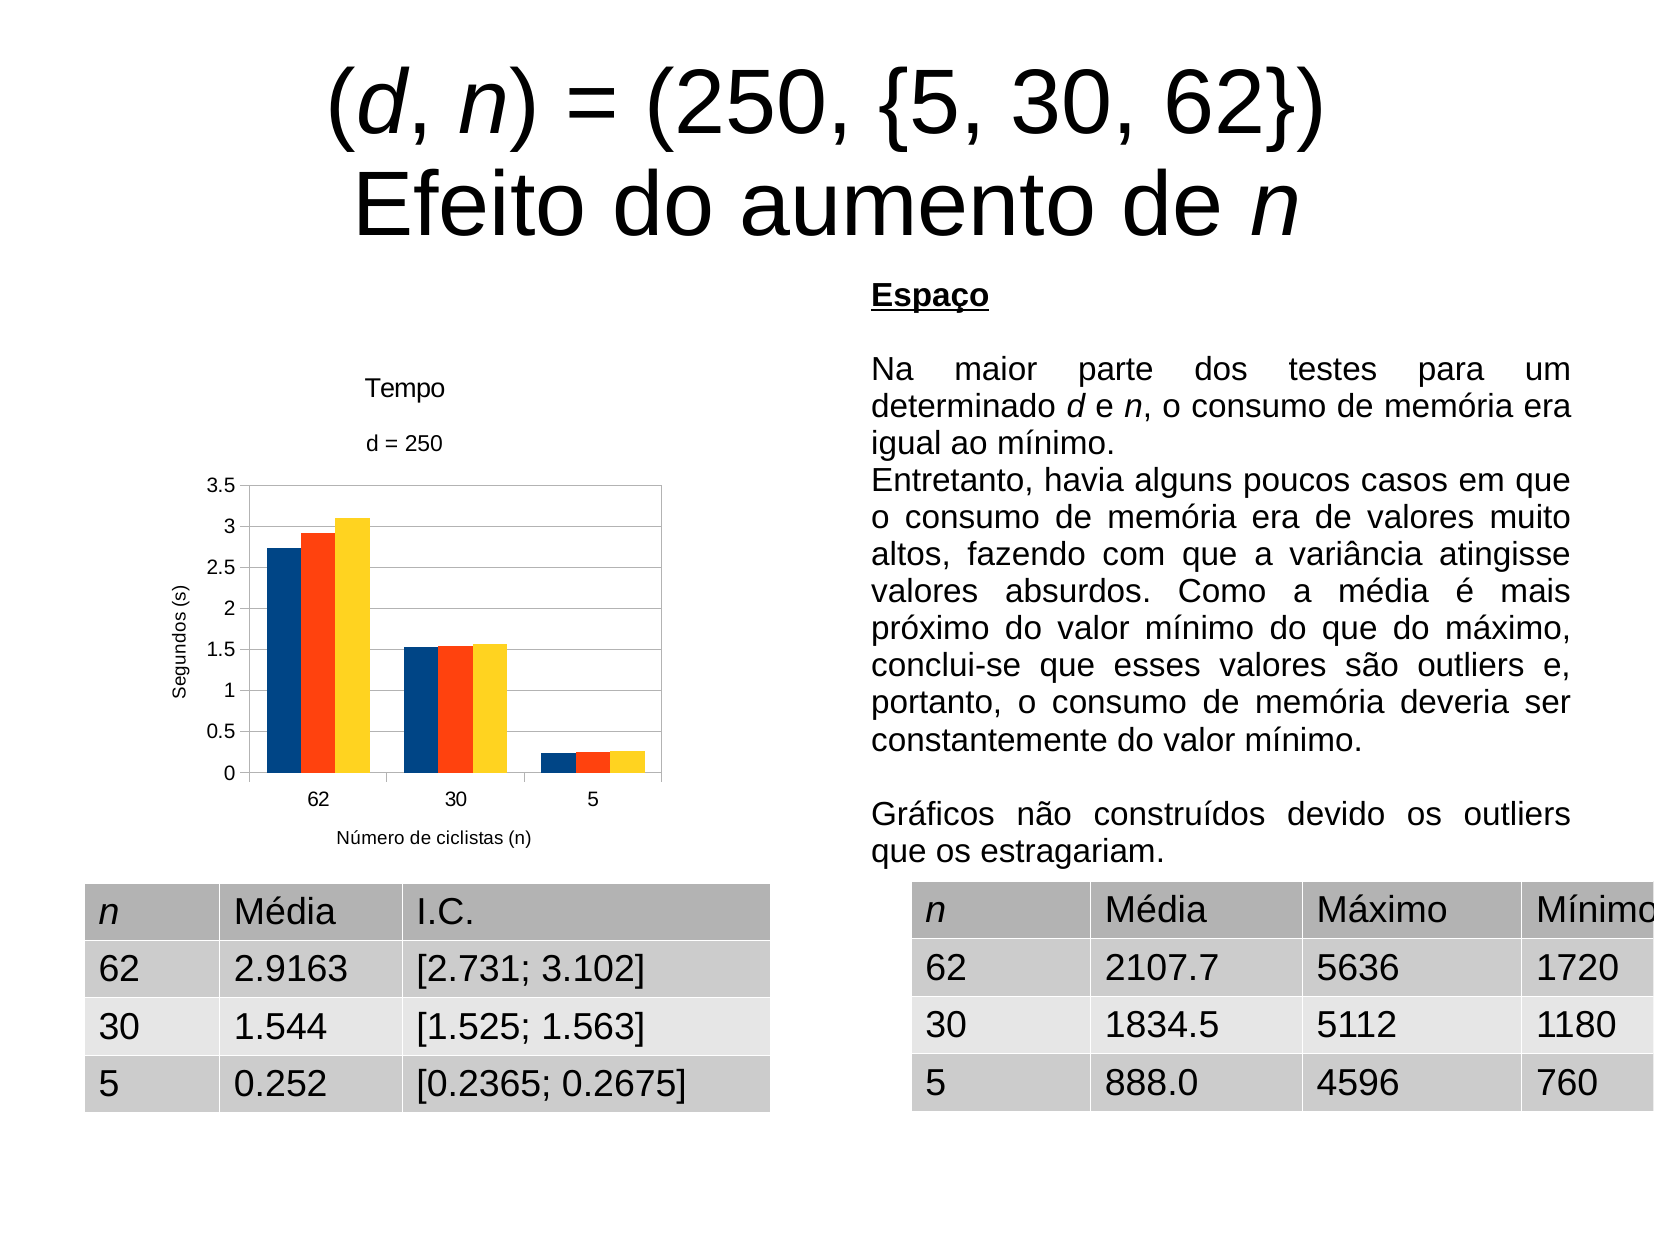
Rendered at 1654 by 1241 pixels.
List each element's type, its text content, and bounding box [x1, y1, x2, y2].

table_cell 1720 [1522, 939, 1654, 996]
table_cell [1.525; 1.563] [403, 998, 770, 1055]
table_cell 0.252 [220, 1056, 402, 1112]
table_cell 62 [85, 941, 219, 997]
table_cell 30 [912, 997, 1090, 1053]
table_header Máximo [1303, 882, 1521, 938]
table_cell [2.731; 3.102] [403, 941, 770, 997]
table_cell 888.0 [1091, 1054, 1302, 1111]
table_cell 1.544 [220, 998, 402, 1055]
table_header n [85, 884, 219, 940]
table_cell 5 [912, 1054, 1090, 1111]
table_header Mínimo [1522, 882, 1654, 938]
text_box Espaço Na maior parte dos testes para um determinado d e n, o consumo de memória era igual ao mínimo. Entretanto, havia alguns poucos casos em que o consumo de memória era de valores muito altos, fazendo com que a variância atingisse valores absurdos. Como a média é mais próximo do valor mínimo do que do máximo, conclui-se que esses valores são outliers e, portanto, o consumo de memória deveria ser constantemente do valor mínimo. Gráficos não construídos devido os outliers que os estragariam. [871, 272, 1573, 873]
table_cell 5112 [1303, 997, 1521, 1053]
table_cell 5 [85, 1056, 219, 1112]
chart [136, 347, 673, 880]
table_cell 4596 [1303, 1054, 1521, 1111]
table_header Mínimo [1642, 904, 1653, 920]
table_header I.C. [403, 884, 770, 940]
table_cell 5636 [1303, 939, 1521, 996]
title (d, n) = (250, {5, 30, 62}) Efeito do aumento de n [82, 49, 1571, 257]
table_cell 2107.7 [1091, 939, 1302, 996]
table_header Média [220, 884, 402, 940]
table_cell 1180 [1522, 997, 1654, 1053]
table_cell 30 [85, 998, 219, 1055]
table_cell 2.9163 [220, 941, 402, 997]
table_cell 62 [912, 939, 1090, 996]
table_cell 760 [1522, 1054, 1654, 1111]
table_header Média [1091, 882, 1302, 938]
table_header n [912, 882, 1090, 938]
table_cell [0.2365; 0.2675] [403, 1056, 770, 1112]
table_cell 1834.5 [1091, 997, 1302, 1053]
